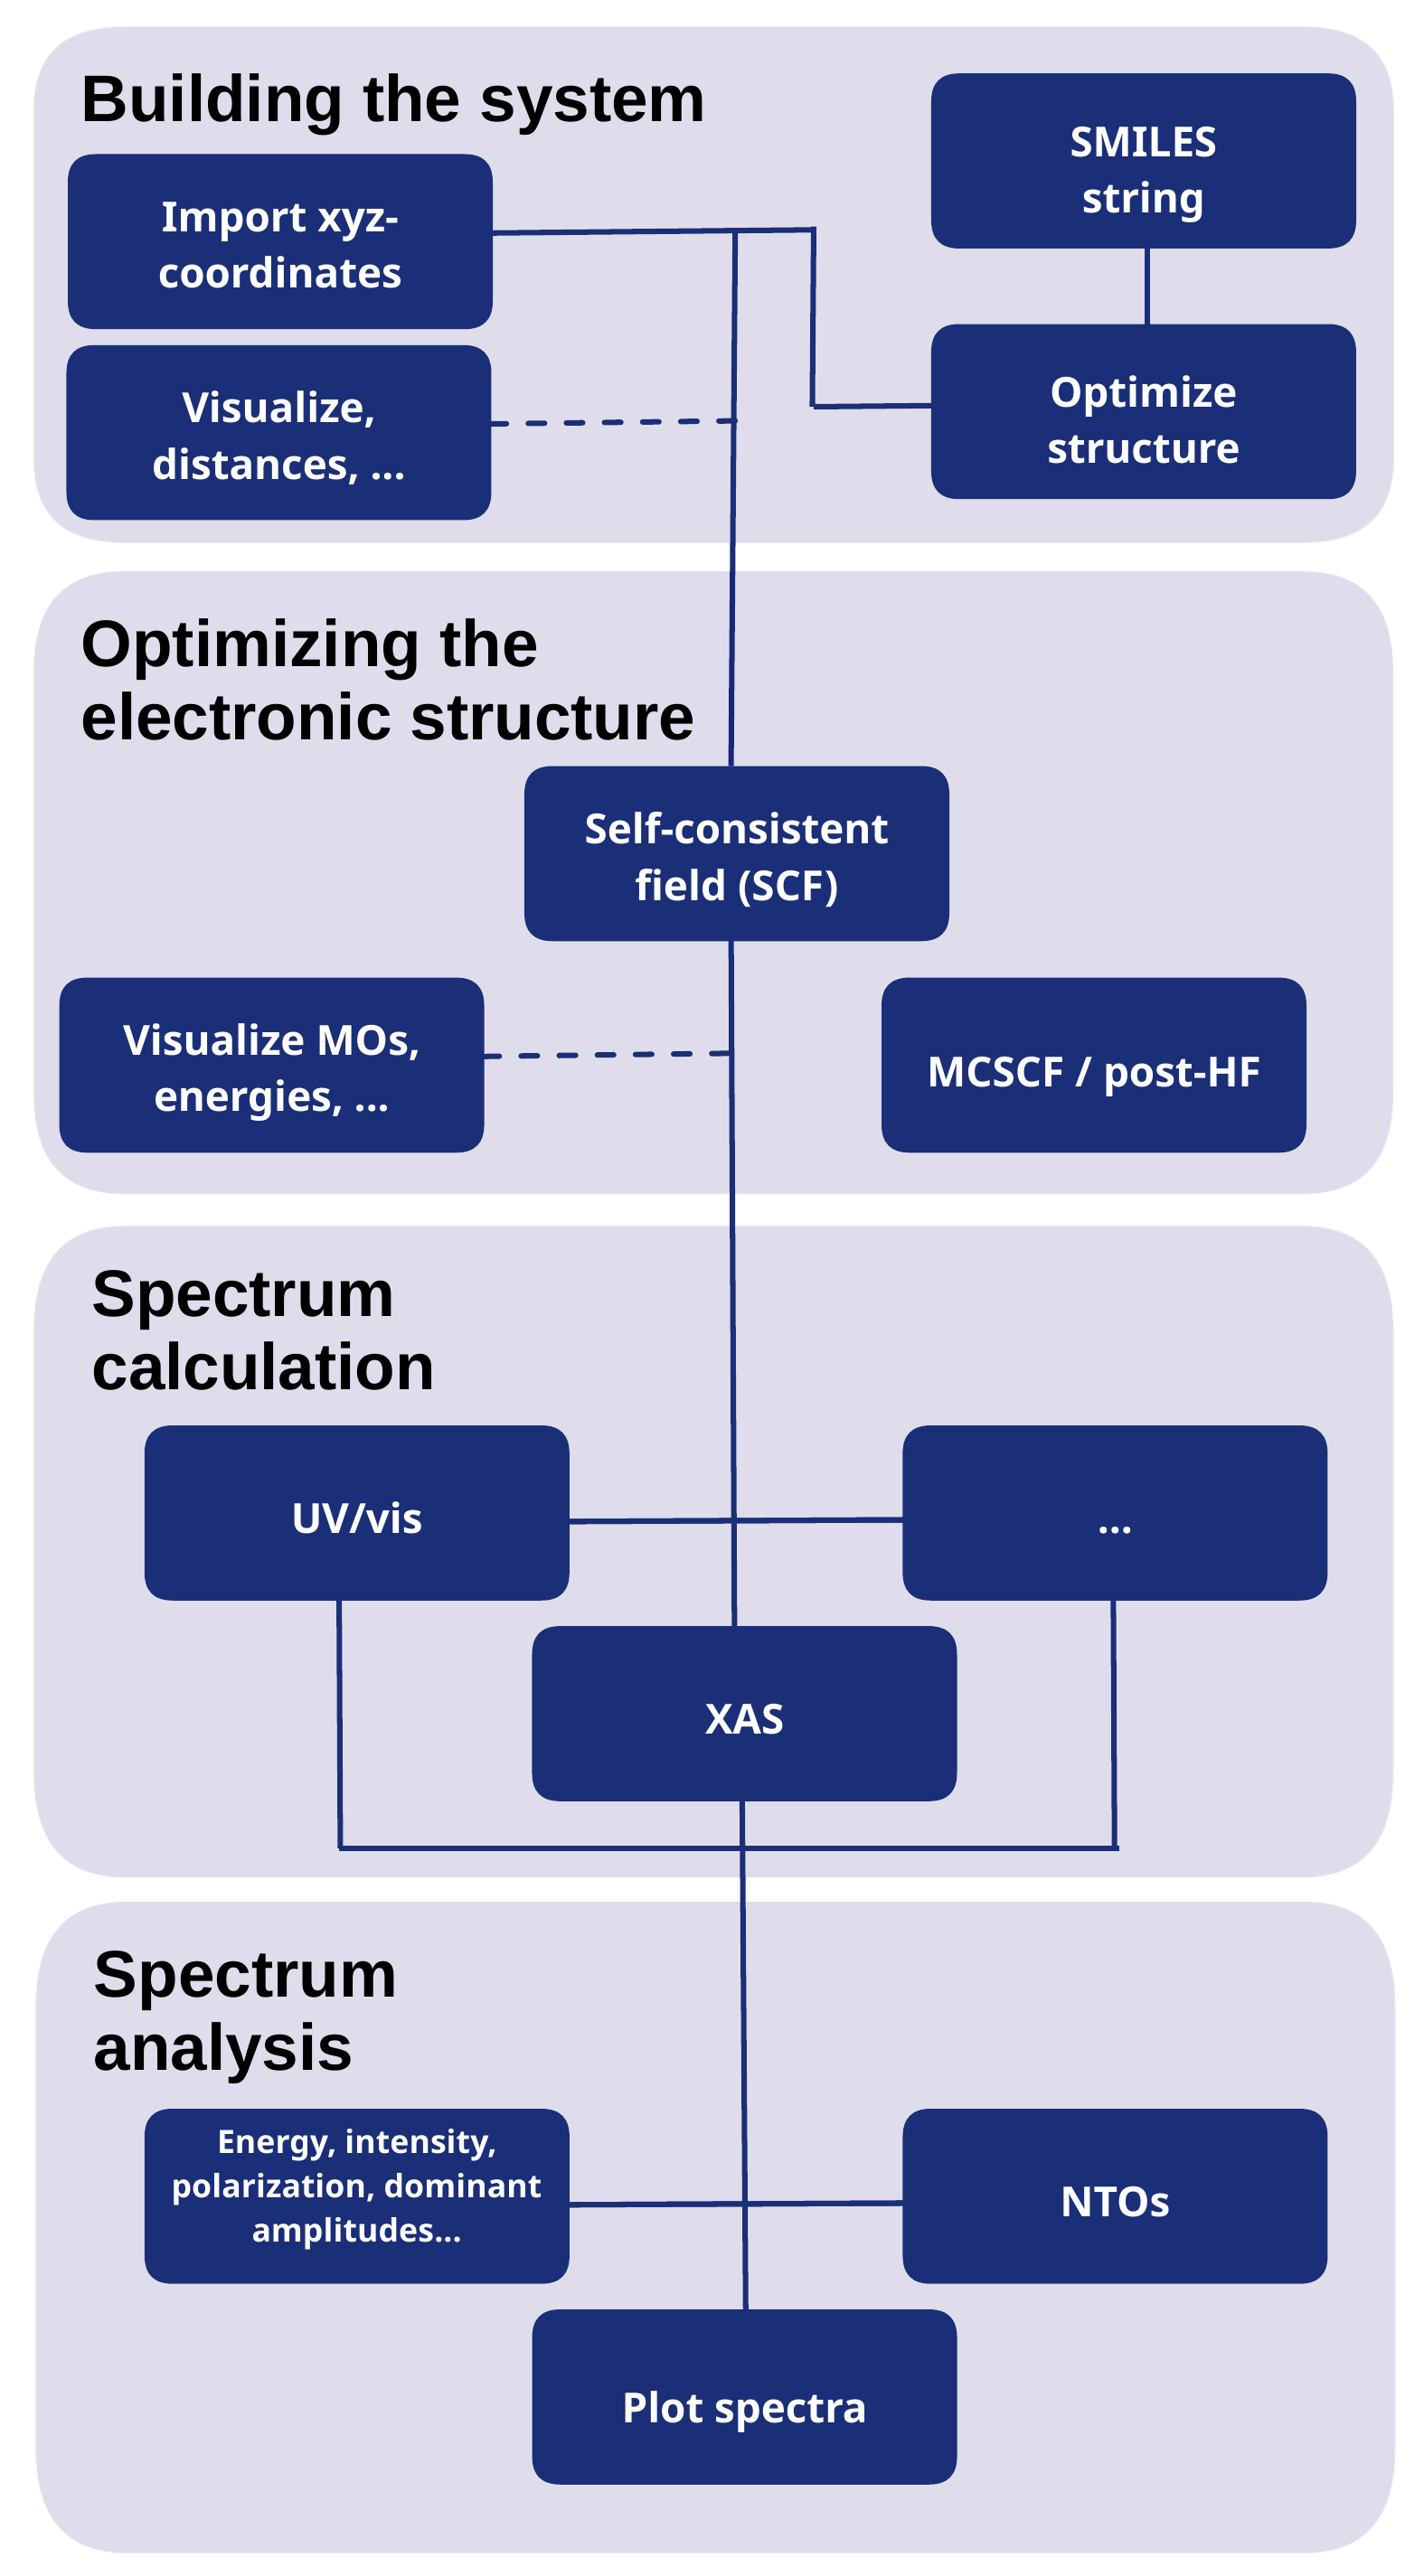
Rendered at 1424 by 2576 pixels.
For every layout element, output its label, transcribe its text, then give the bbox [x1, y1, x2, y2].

text_box Building the system [68, 55, 721, 143]
text_box Energy, intensity, polarization, dominant amplitudes... [144, 2111, 570, 2288]
text_box [33, 571, 1394, 1195]
text_box ... [902, 1482, 1328, 1658]
text_box Optimize structure [930, 355, 1356, 531]
text_box [736, 1227, 1394, 1877]
text_box Visualize MOs, energies, ... [59, 1004, 485, 1180]
text_box NTOs [902, 2165, 1328, 2341]
text_box UV/vis [144, 1482, 570, 1658]
text_box MCSCF / post-HF [882, 1036, 1306, 1212]
text_box Spectrum calculation [78, 1249, 728, 1411]
text_box [33, 27, 1394, 543]
text_box XAS [532, 1851, 740, 1858]
text_box [343, 1523, 1111, 1846]
text_box XAS [532, 1683, 957, 1846]
text_box Plot spectra [532, 2371, 957, 2547]
text_box Spectrum analysis [80, 1930, 730, 2092]
text_box SMILES string [930, 105, 1356, 281]
text_box [33, 1227, 740, 1877]
text_box Import xyz-coordinates [68, 180, 493, 356]
text_box XAS [746, 1851, 957, 1858]
text_box Optimizing the electronic structure [68, 599, 721, 761]
text_box Self-consistent field (SCF) [523, 793, 949, 968]
text_box Visualize, distances, ... [66, 371, 492, 547]
text_box [35, 1902, 1396, 2553]
